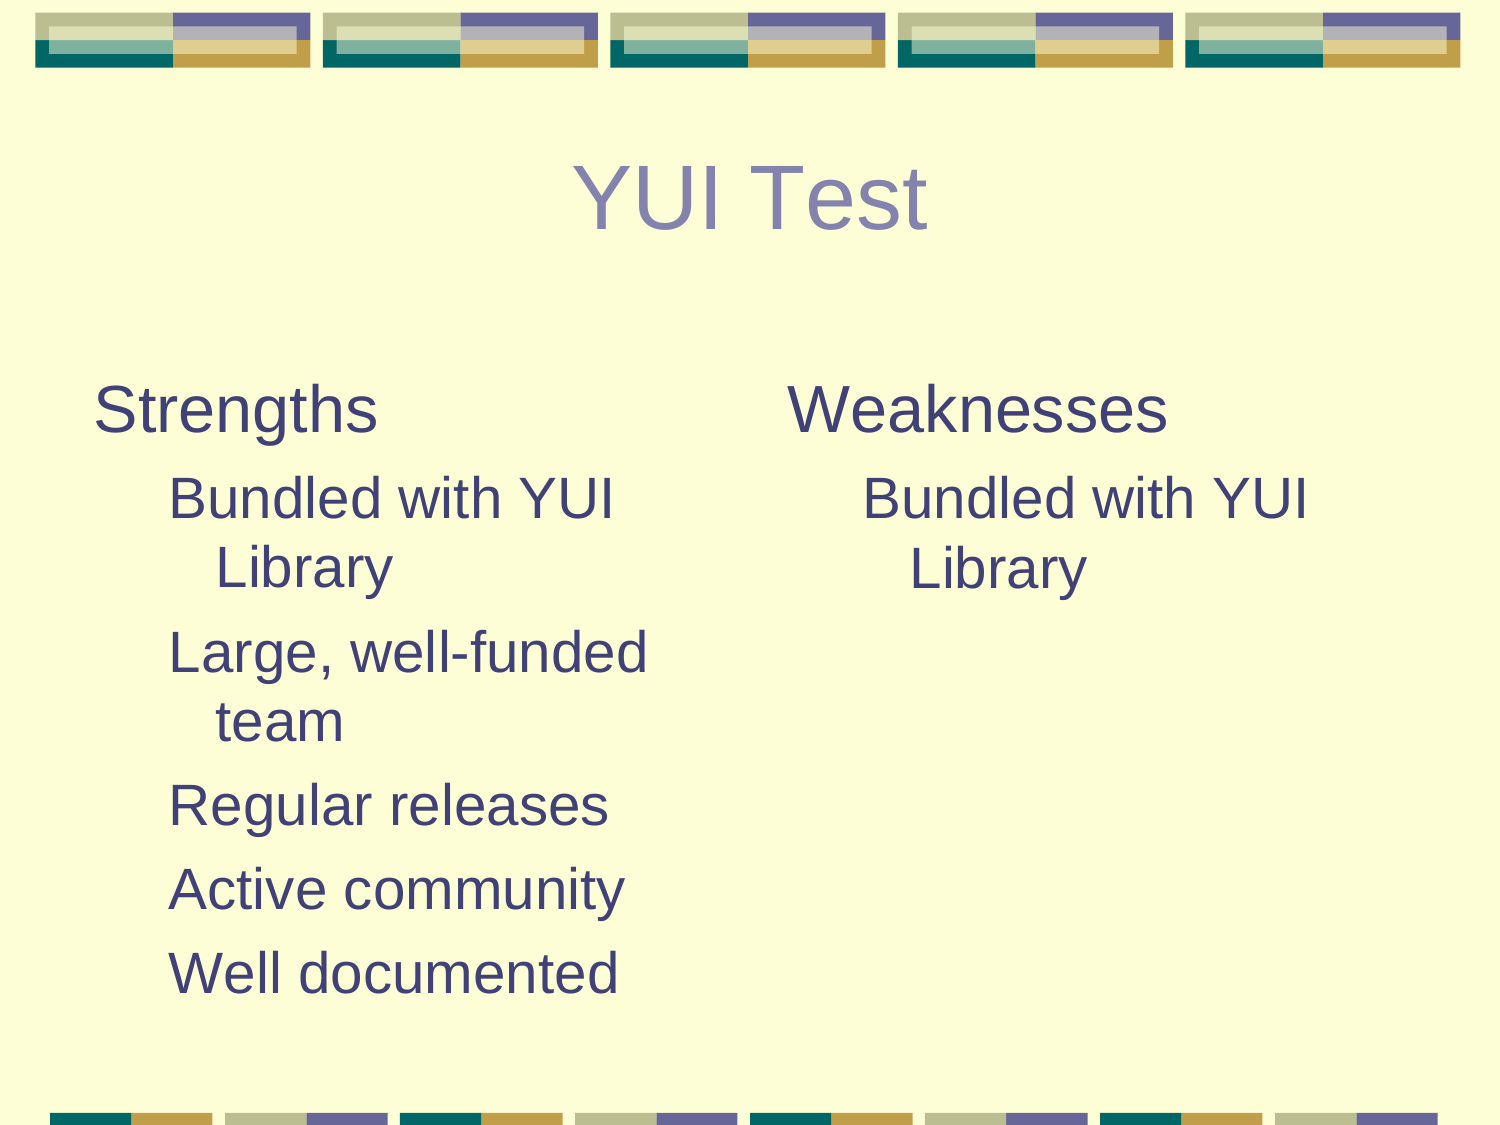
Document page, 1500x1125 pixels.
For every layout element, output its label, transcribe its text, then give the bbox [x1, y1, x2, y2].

list Strengths Bundled with YUI Library Large, well-funded team Regular releases Active community Well documented [93, 366, 746, 1042]
title YUI Test [112, 79, 1388, 308]
list Weaknesses Bundled with YUI Library [787, 366, 1457, 1042]
